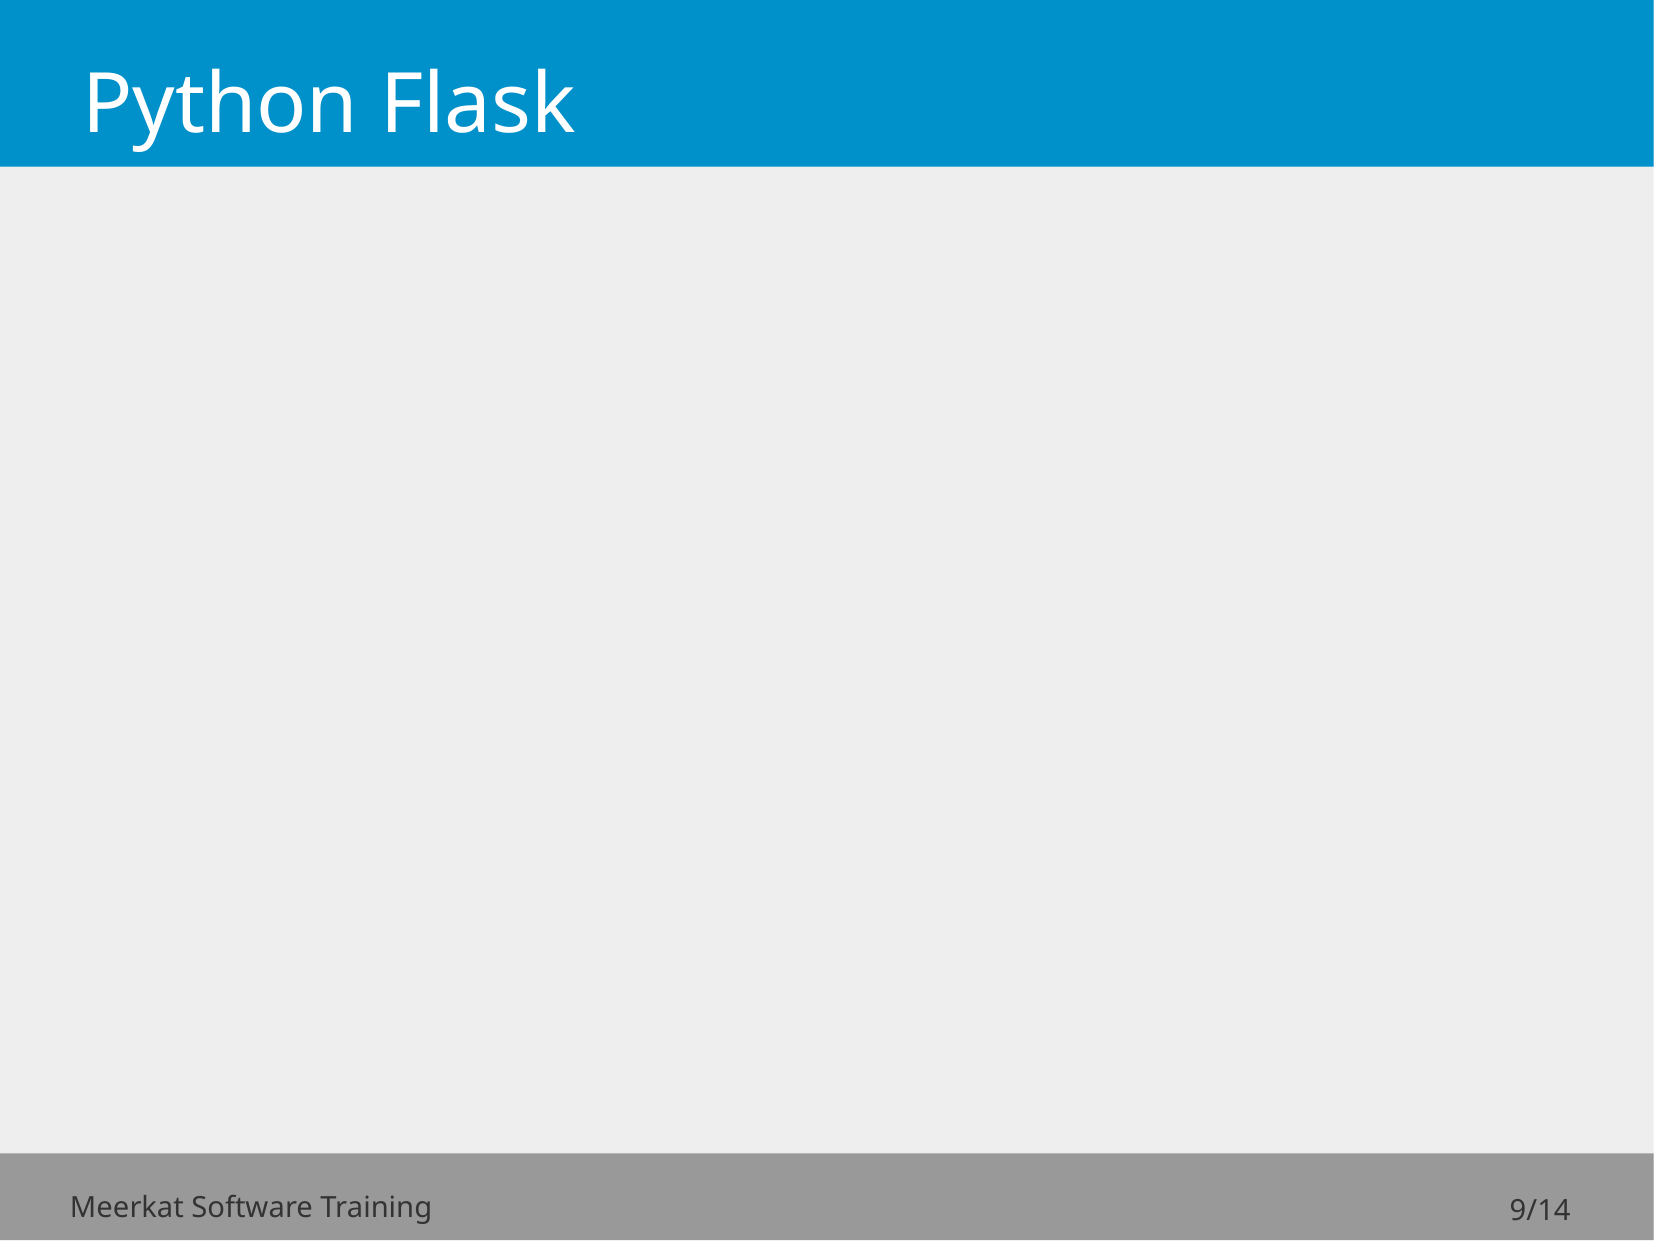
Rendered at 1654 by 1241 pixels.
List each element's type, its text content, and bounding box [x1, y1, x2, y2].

title Python Flask [82, 0, 1571, 204]
